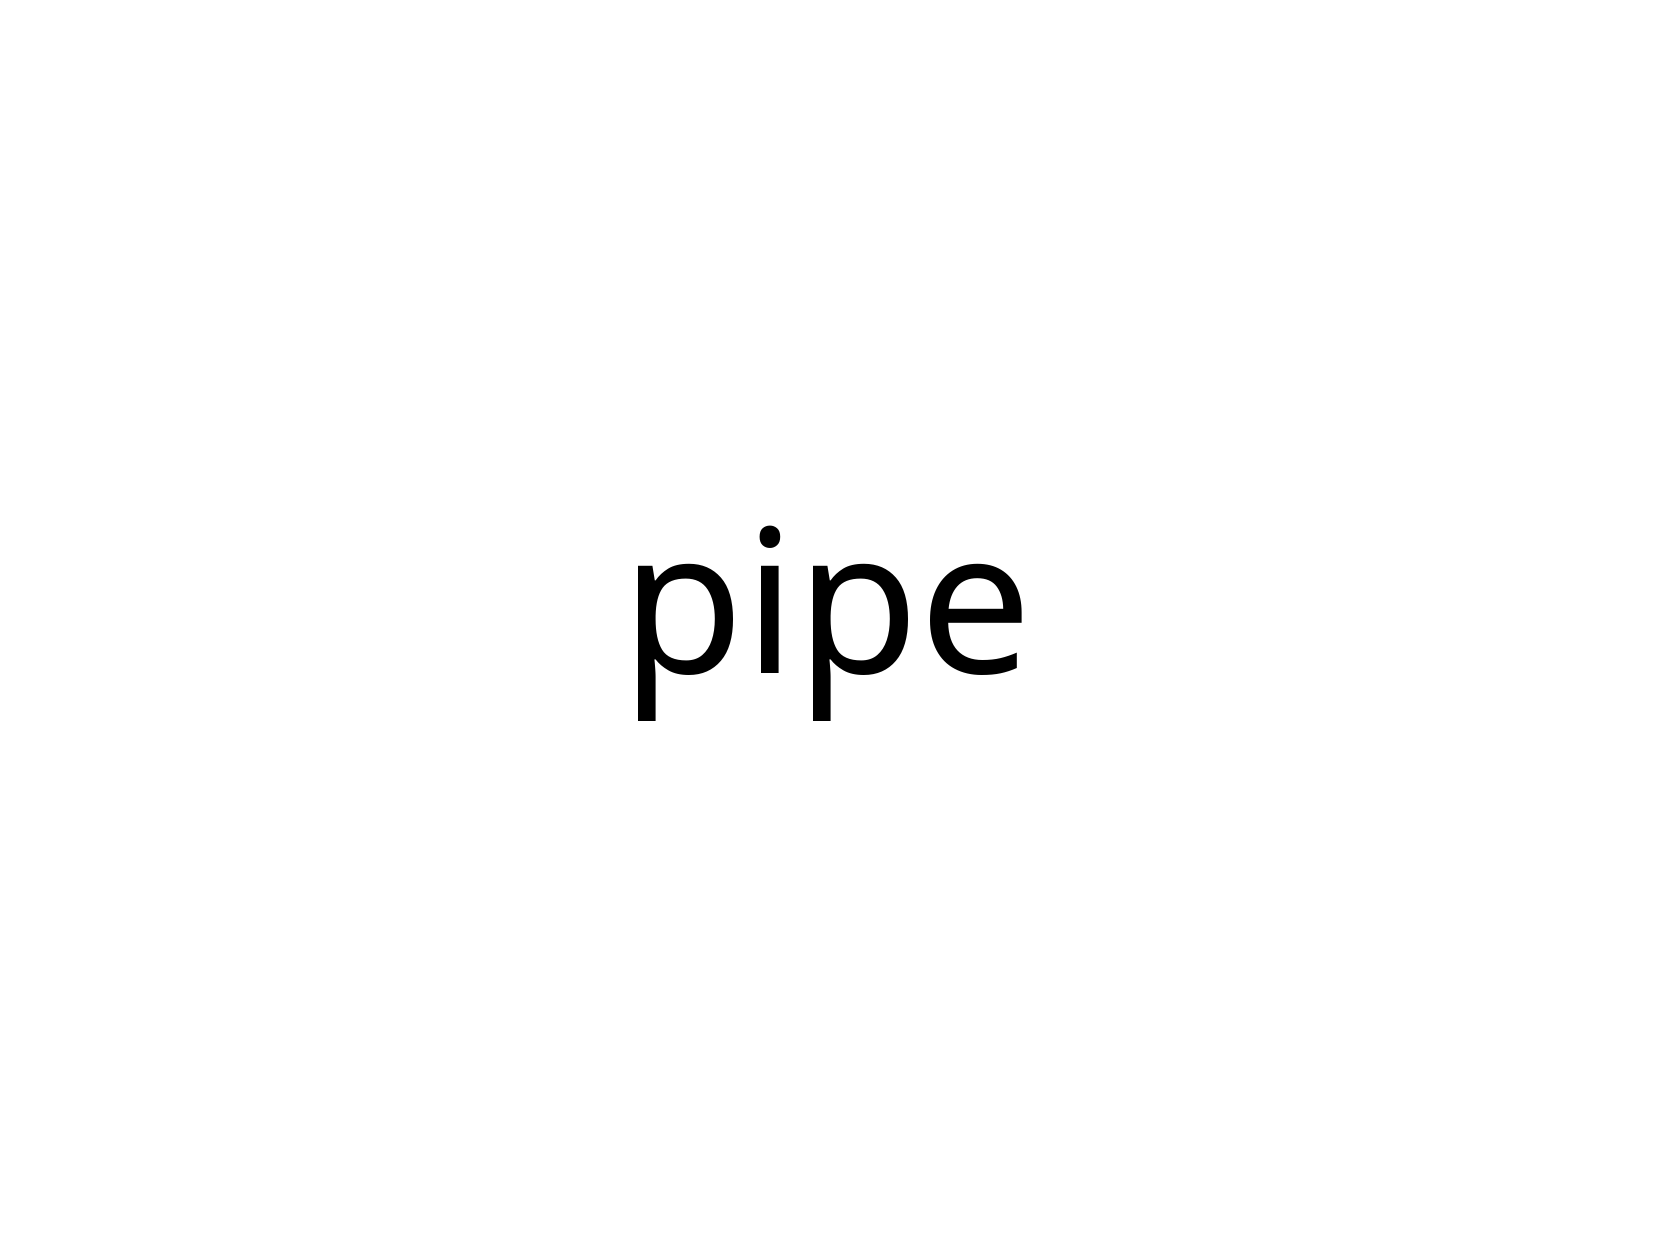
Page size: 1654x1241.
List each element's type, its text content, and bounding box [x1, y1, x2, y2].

title pipe [82, 488, 1571, 704]
